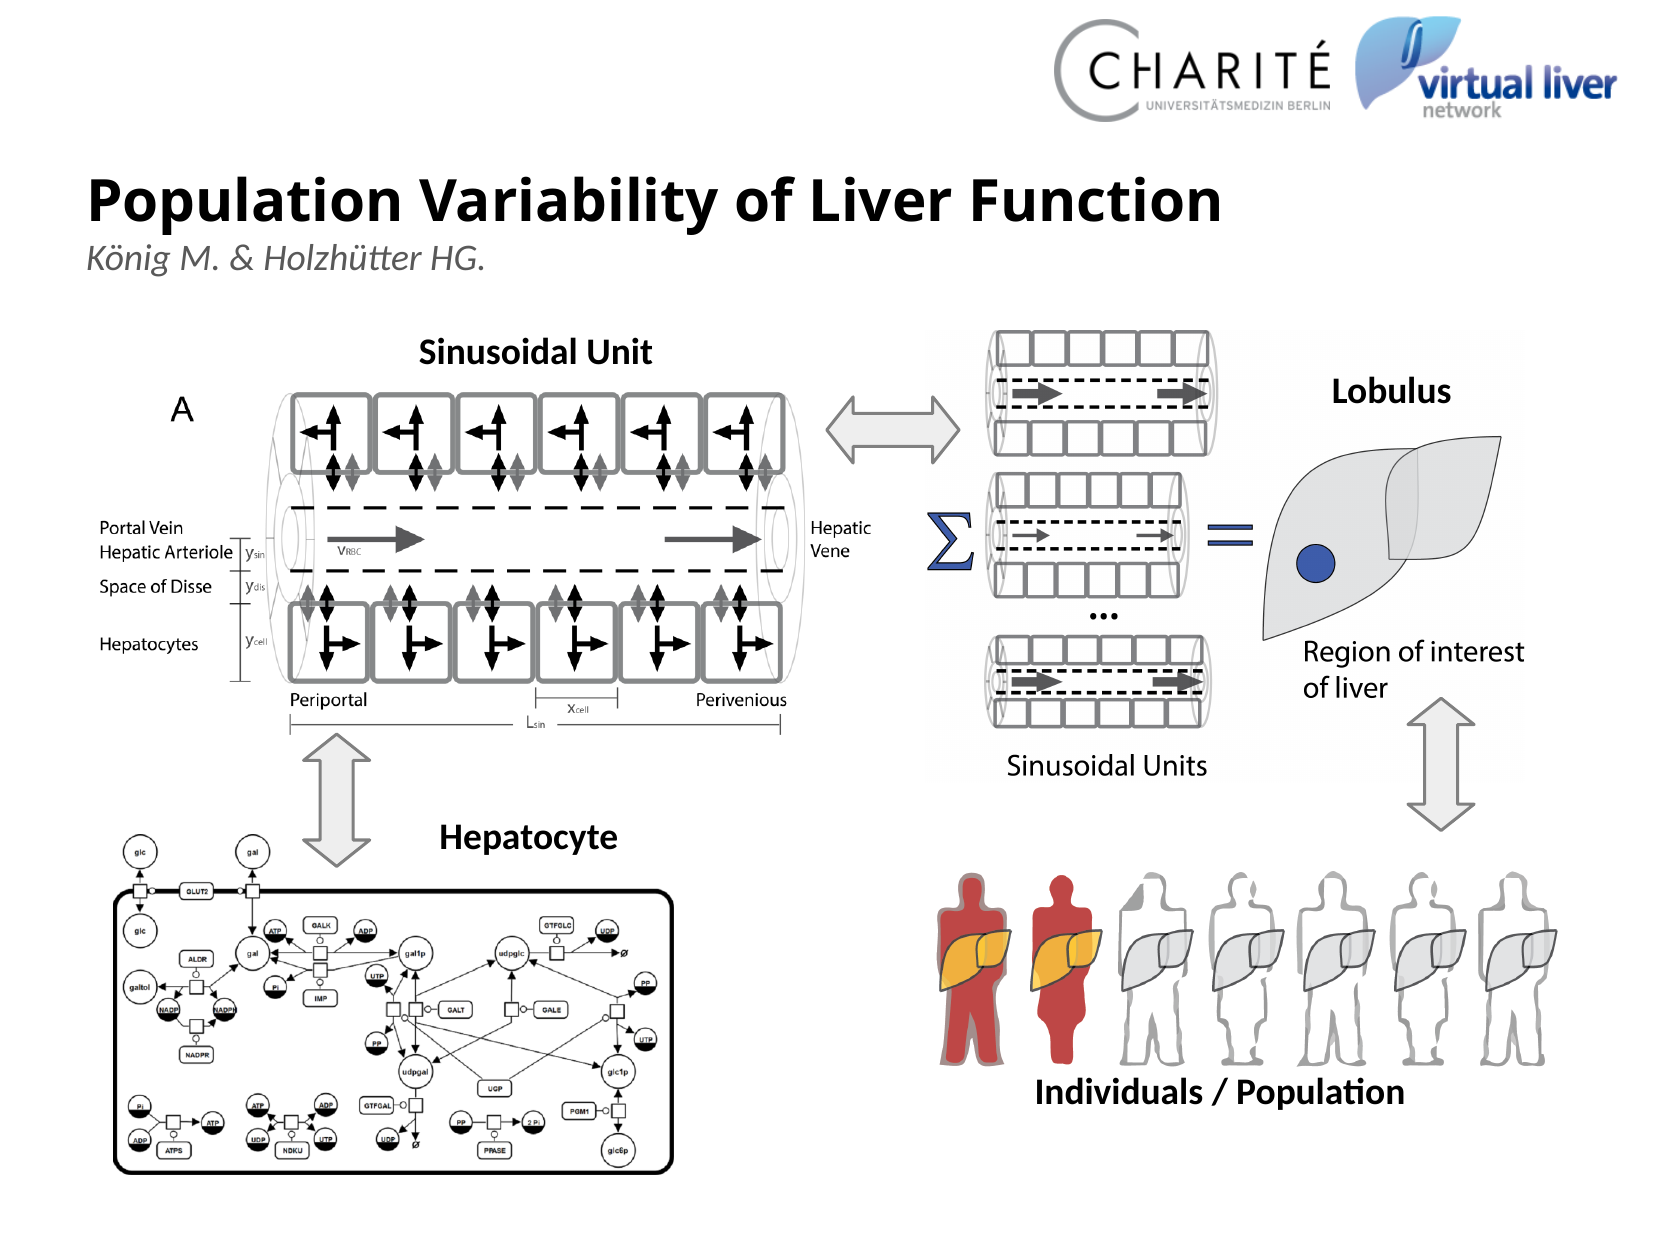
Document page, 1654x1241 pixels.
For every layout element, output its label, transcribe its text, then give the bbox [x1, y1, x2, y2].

picture [99, 391, 871, 756]
picture [113, 834, 674, 1175]
text_box Individuals / Population [1019, 1059, 1421, 1120]
text_box Sinusoidal Unit [404, 319, 669, 380]
text_box Lobulus [1317, 359, 1467, 419]
title Population Variability of Liver Function König M. & Holzhütter HG. [71, 87, 1505, 353]
picture [925, 330, 1525, 783]
text_box [826, 396, 960, 464]
text_box Hepatocyte [424, 804, 634, 865]
picture [936, 871, 1558, 1067]
picture [1054, 19, 1330, 122]
text_box [1407, 698, 1475, 831]
picture [1353, 14, 1636, 122]
text_box [303, 734, 370, 867]
